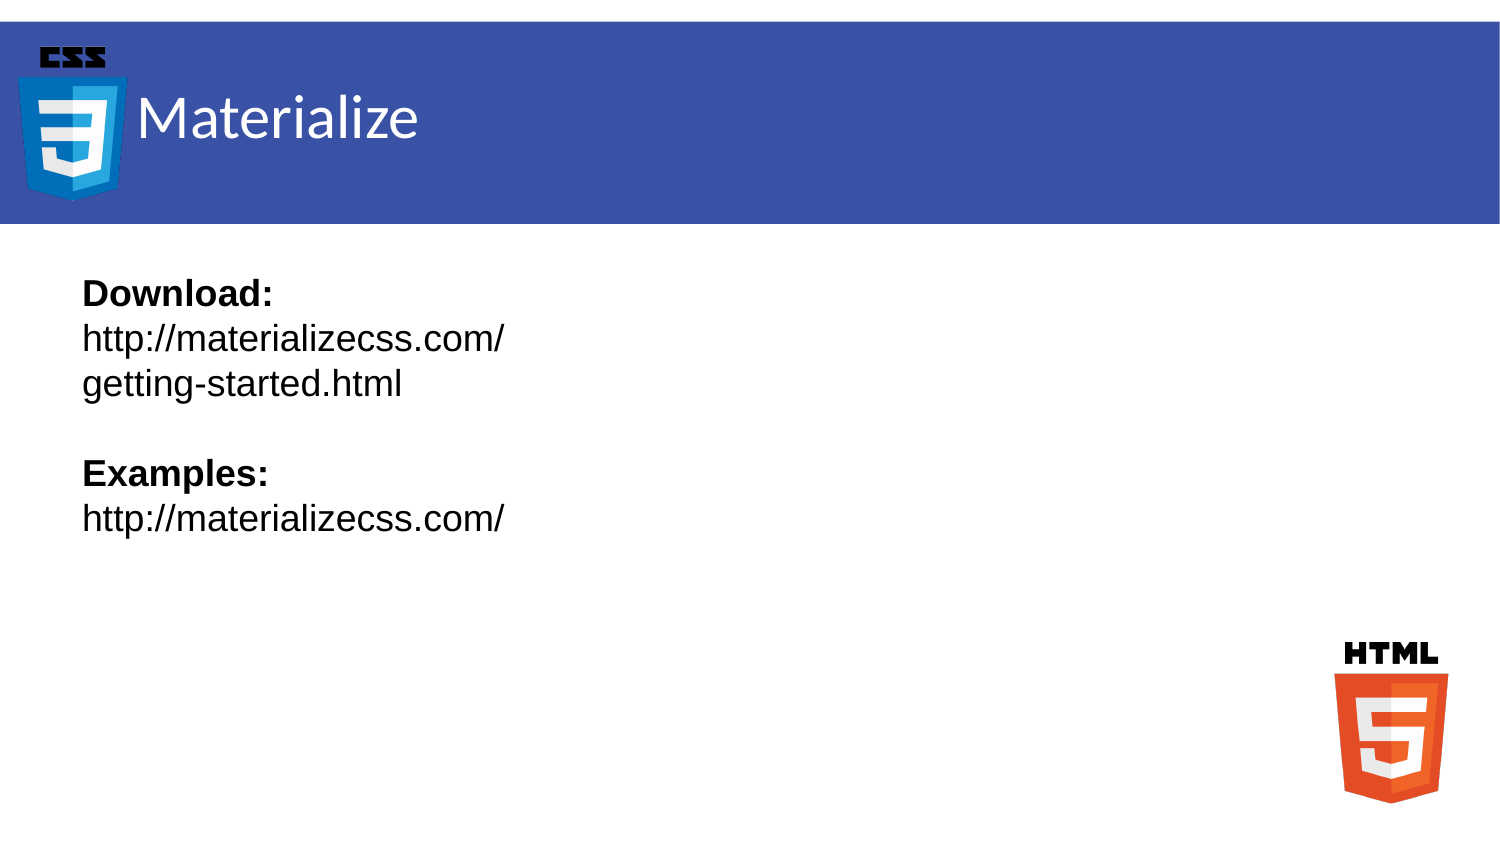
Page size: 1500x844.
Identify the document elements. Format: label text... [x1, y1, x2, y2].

text_box Materialize [128, 72, 1500, 167]
text_box Download: http://materializecss.com/getting-started.html Examples: http://materializecss.com/ [67, 261, 626, 571]
picture [1334, 641, 1449, 804]
picture [17, 46, 128, 201]
